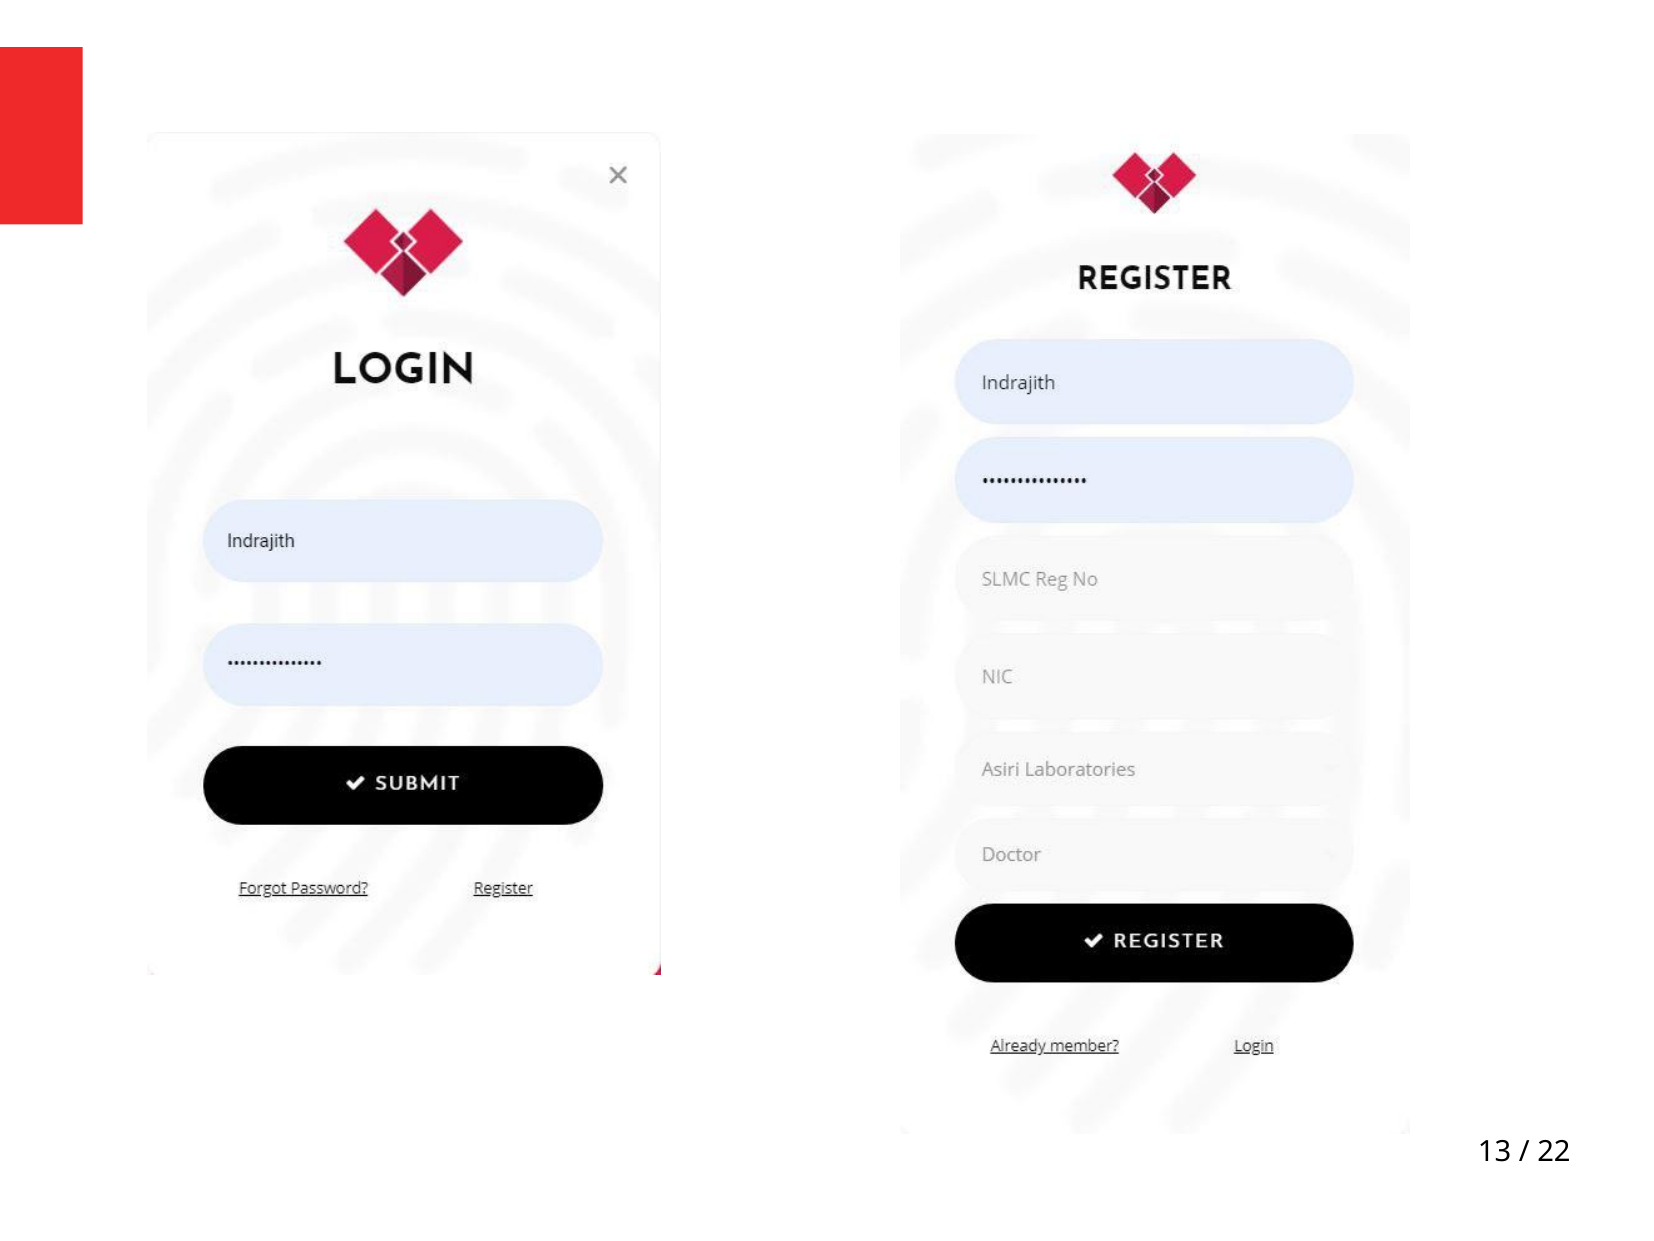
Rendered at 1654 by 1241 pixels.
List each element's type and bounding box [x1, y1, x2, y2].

picture [900, 134, 1410, 1134]
picture [147, 132, 661, 976]
